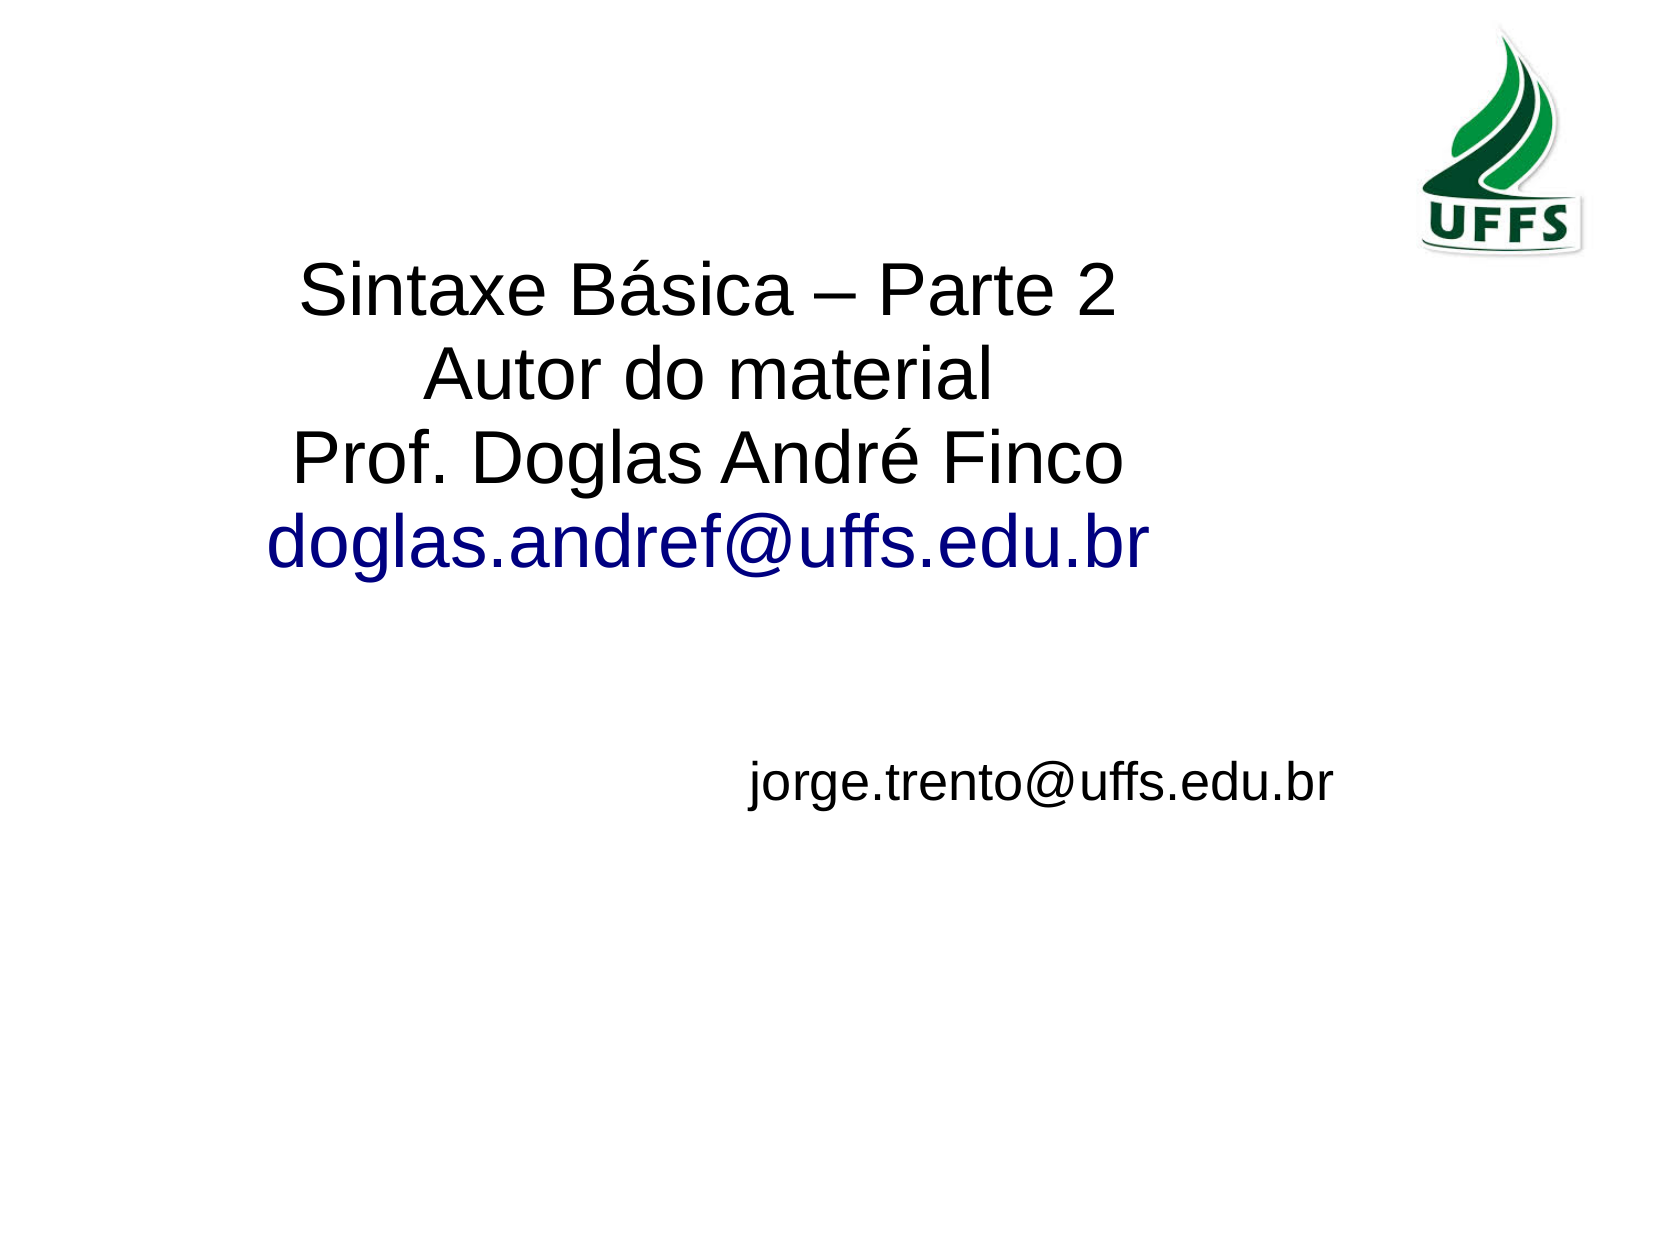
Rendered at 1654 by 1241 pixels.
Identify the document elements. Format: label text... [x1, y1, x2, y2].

picture [1381, 20, 1624, 272]
subtitle Sintaxe Básica – Parte 2 Autor do material Prof. Doglas André Finco doglas.andref@uffs.edu.br jorge.trento@uffs.edu.br [82, 49, 1335, 1010]
